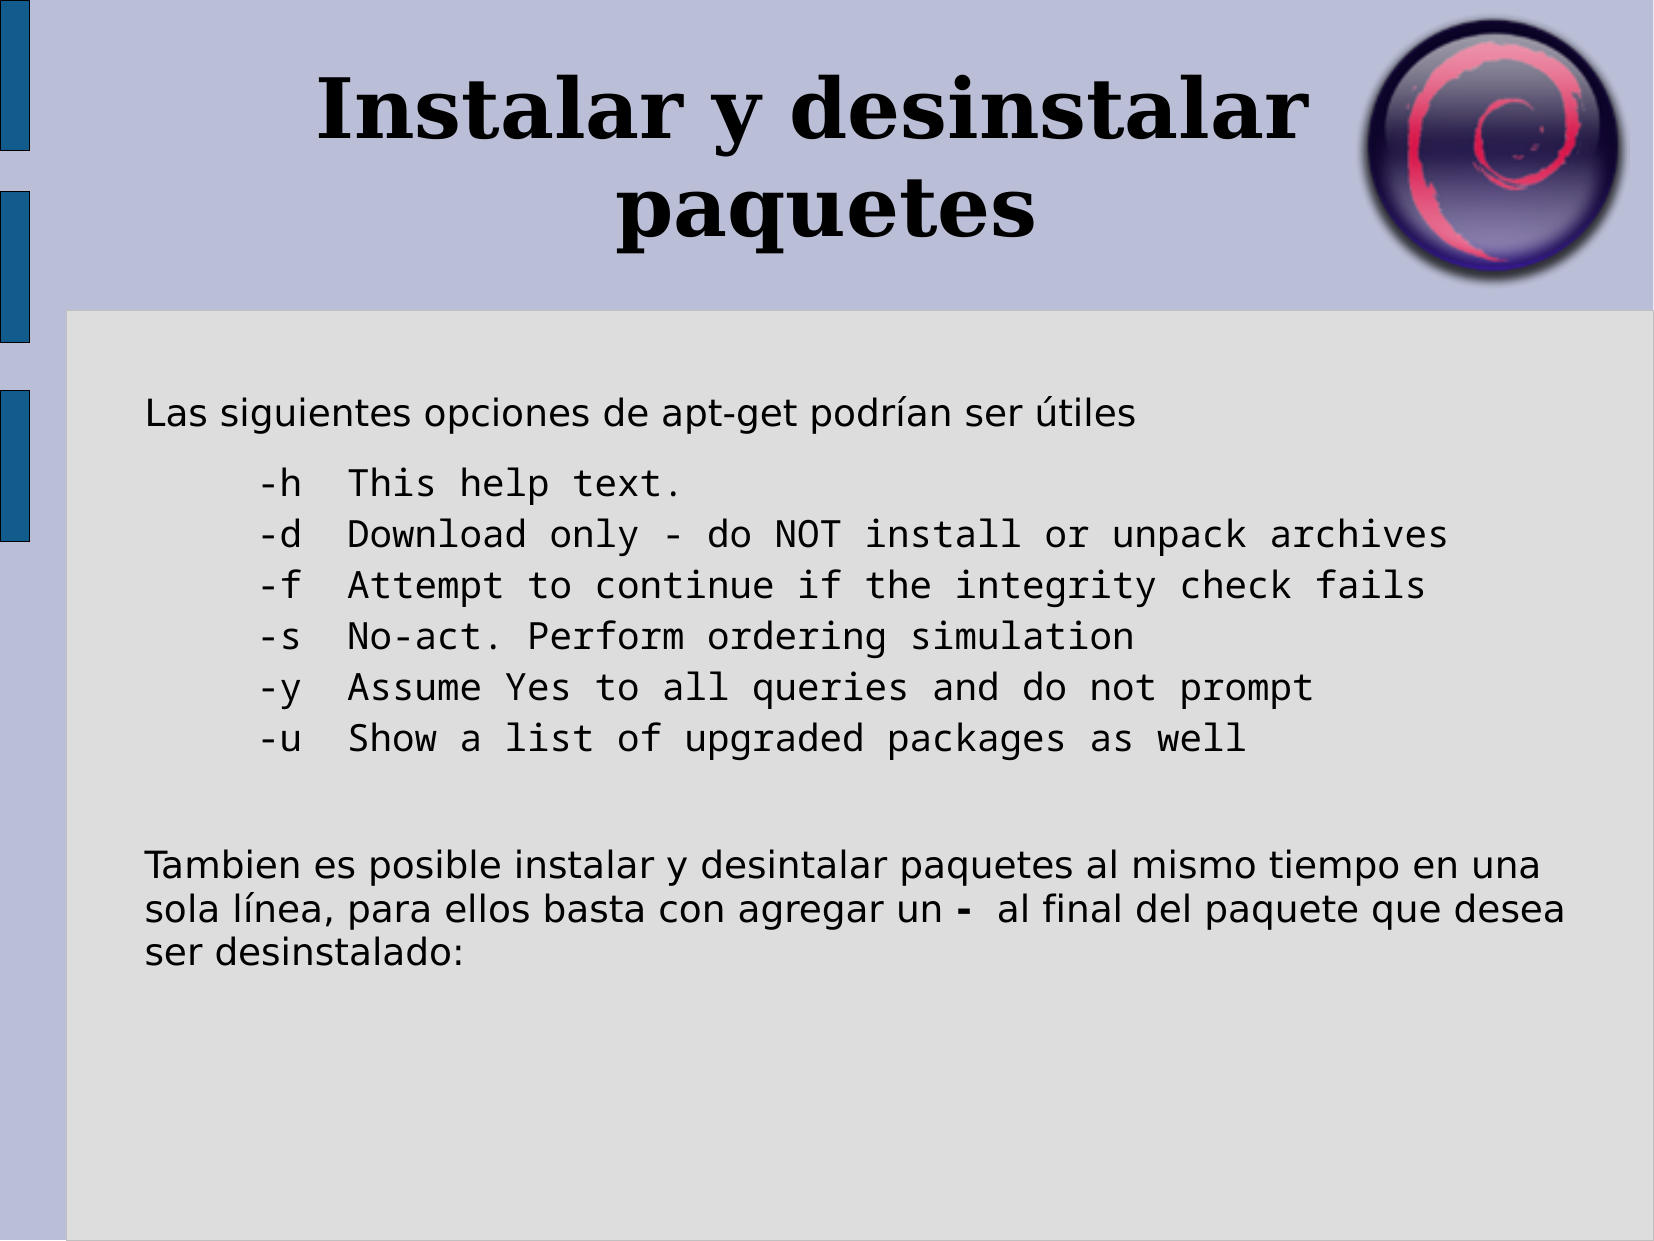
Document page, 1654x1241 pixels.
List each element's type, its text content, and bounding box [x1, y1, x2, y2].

text_box Las siguientes opciones de apt-get podrían ser útiles -h This help text. -d Download only - do NOT install or unpack archives -f Attempt to continue if the integrity check fails -s No-act. Perform ordering simulation -y Assume Yes to all queries and do not prompt -u Show a list of upgraded packages as well Tambien es posible instalar y desintalar paquetes al mismo tiempo en una sola línea, para ellos basta con agregar un - al final del paquete que desea ser desinstalado: [129, 384, 1607, 929]
text_box Instalar y desinstalar paquetes [59, 53, 1595, 264]
picture [1334, 5, 1630, 302]
